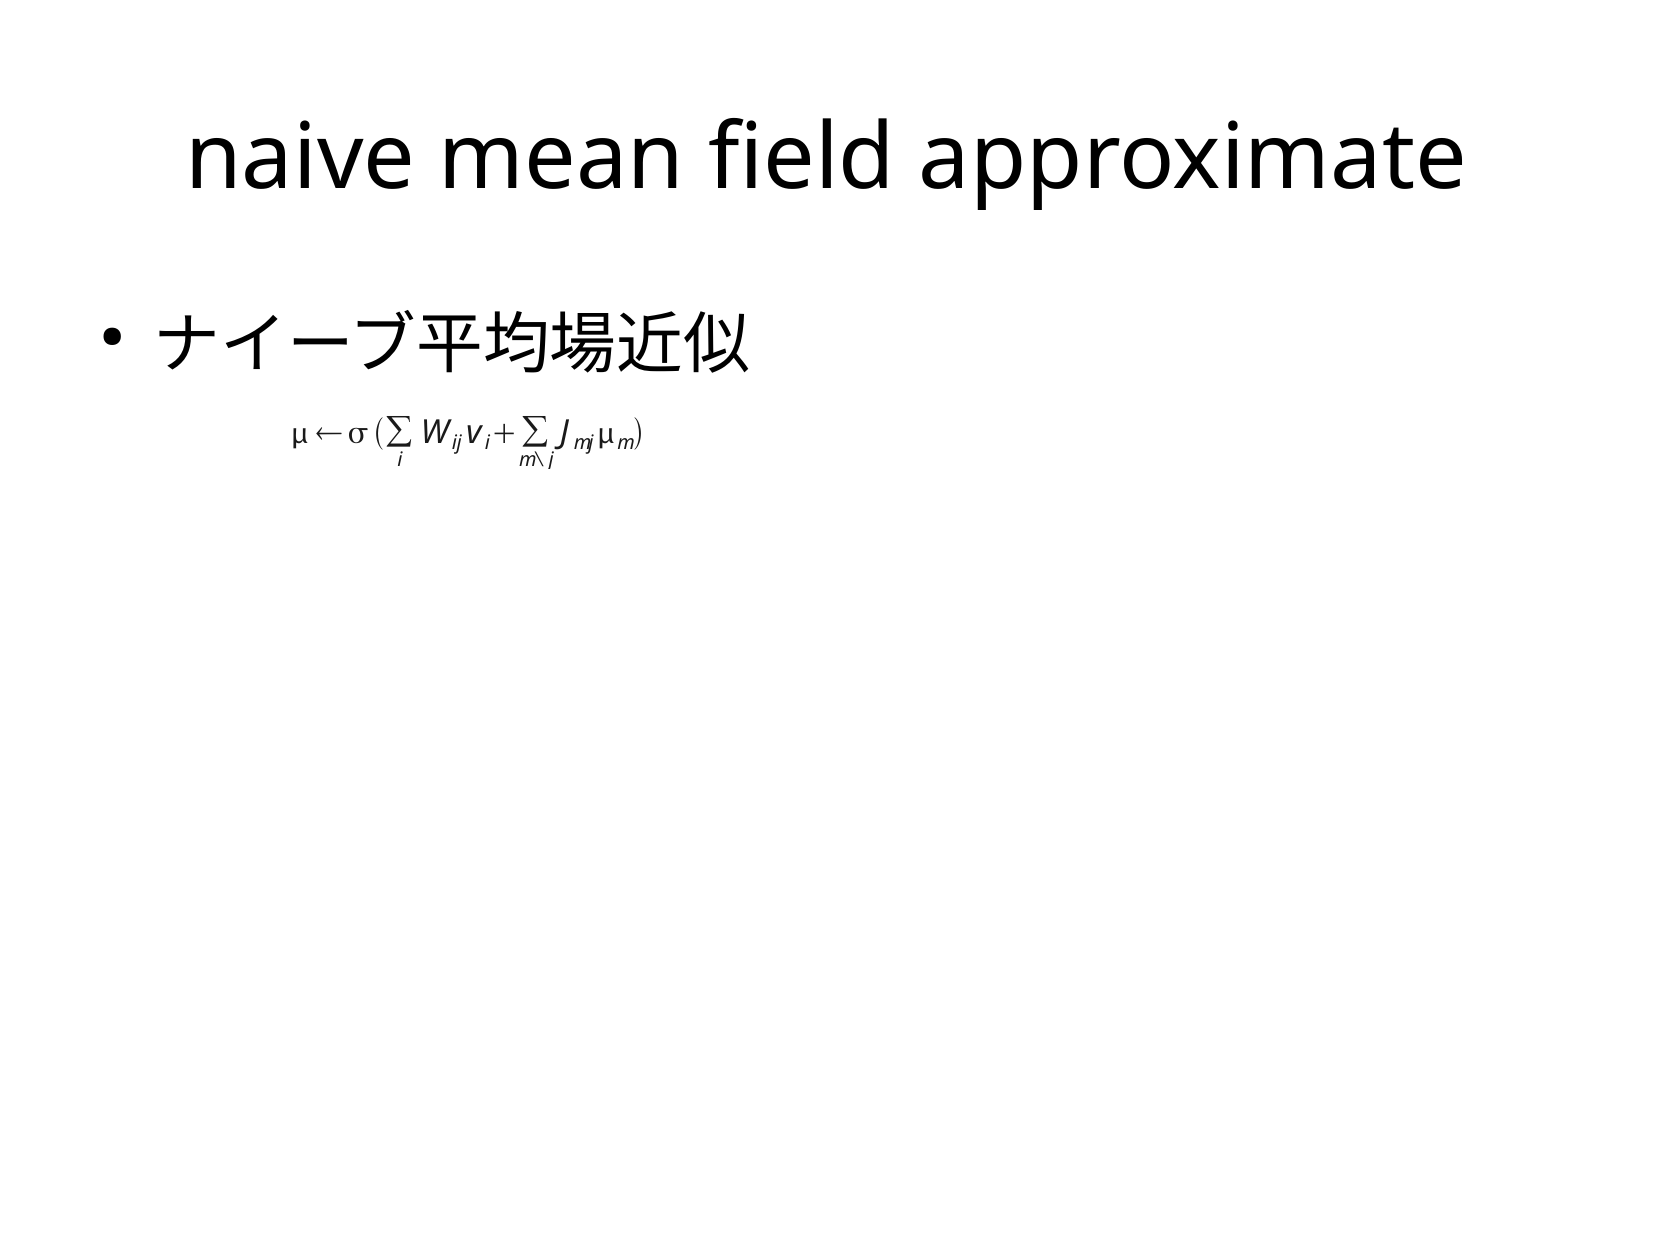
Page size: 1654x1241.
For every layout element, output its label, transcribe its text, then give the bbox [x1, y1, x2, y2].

list ナイーブ平均場近似 [82, 290, 1571, 1109]
title naive mean field approximate [82, 56, 1571, 250]
chart [284, 413, 650, 469]
